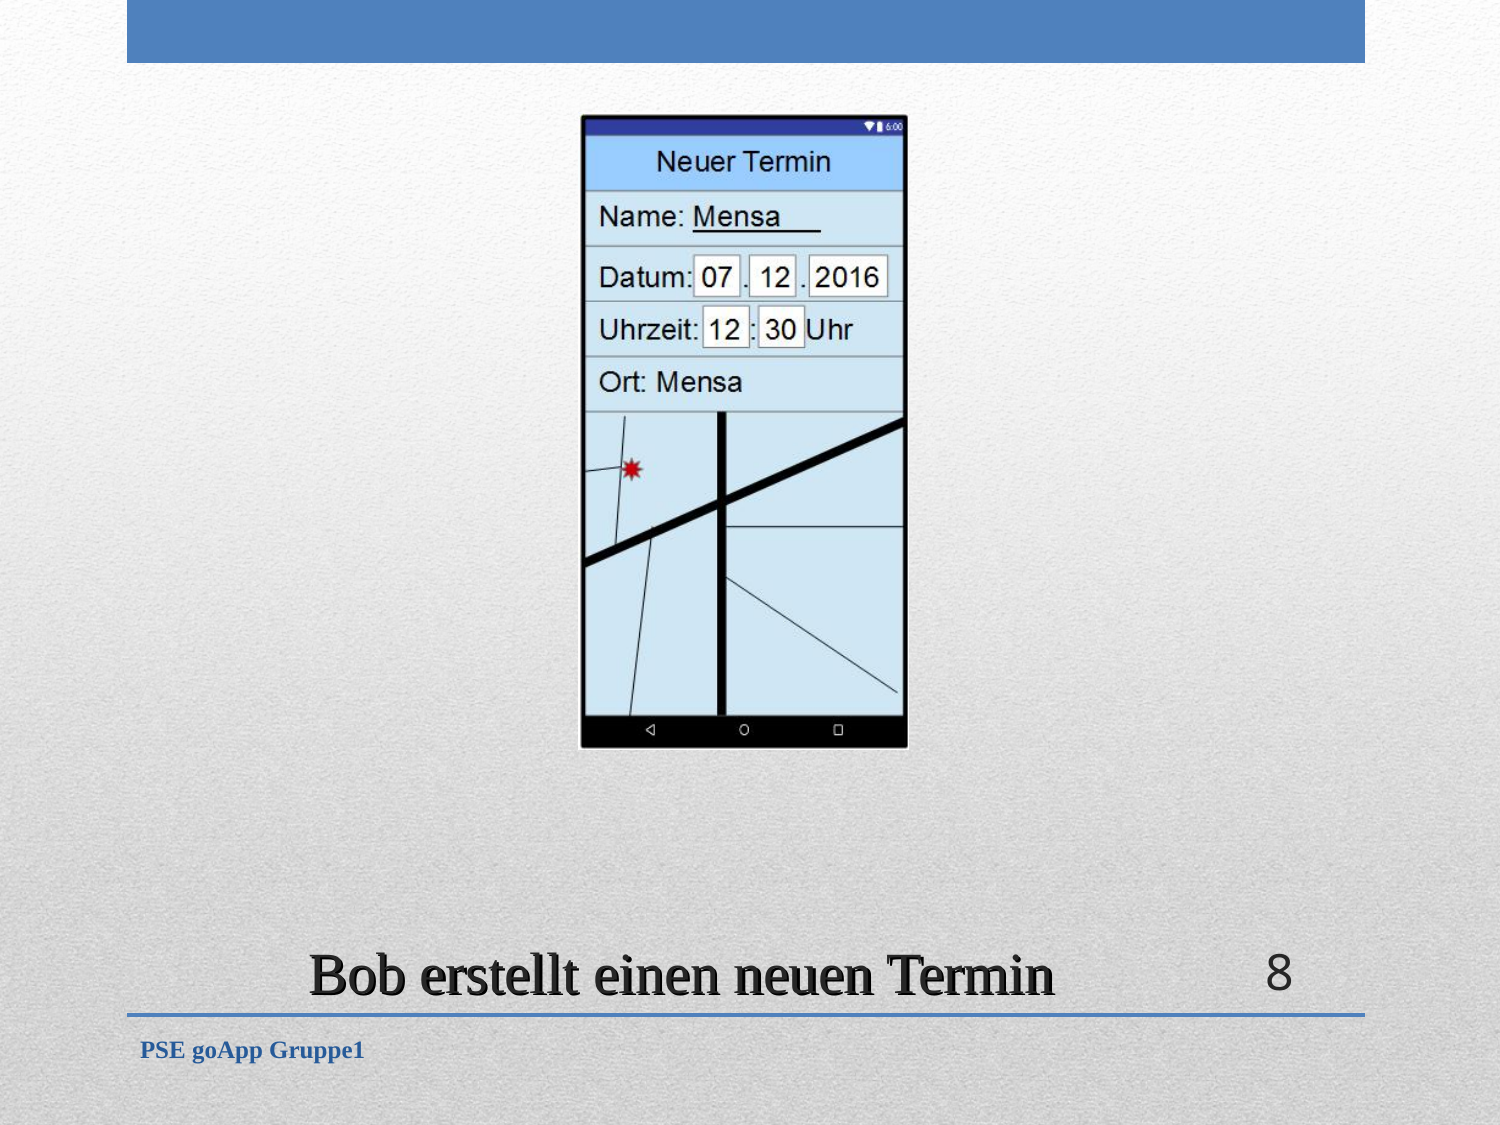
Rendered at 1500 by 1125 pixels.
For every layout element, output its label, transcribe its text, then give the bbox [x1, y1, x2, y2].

text_box PSE goApp Gruppe1 [125, 1018, 925, 1079]
title Bob erstellt einen neuen Termin [125, 750, 1238, 1013]
picture [578, 112, 909, 751]
text_box [1250, 933, 1376, 993]
